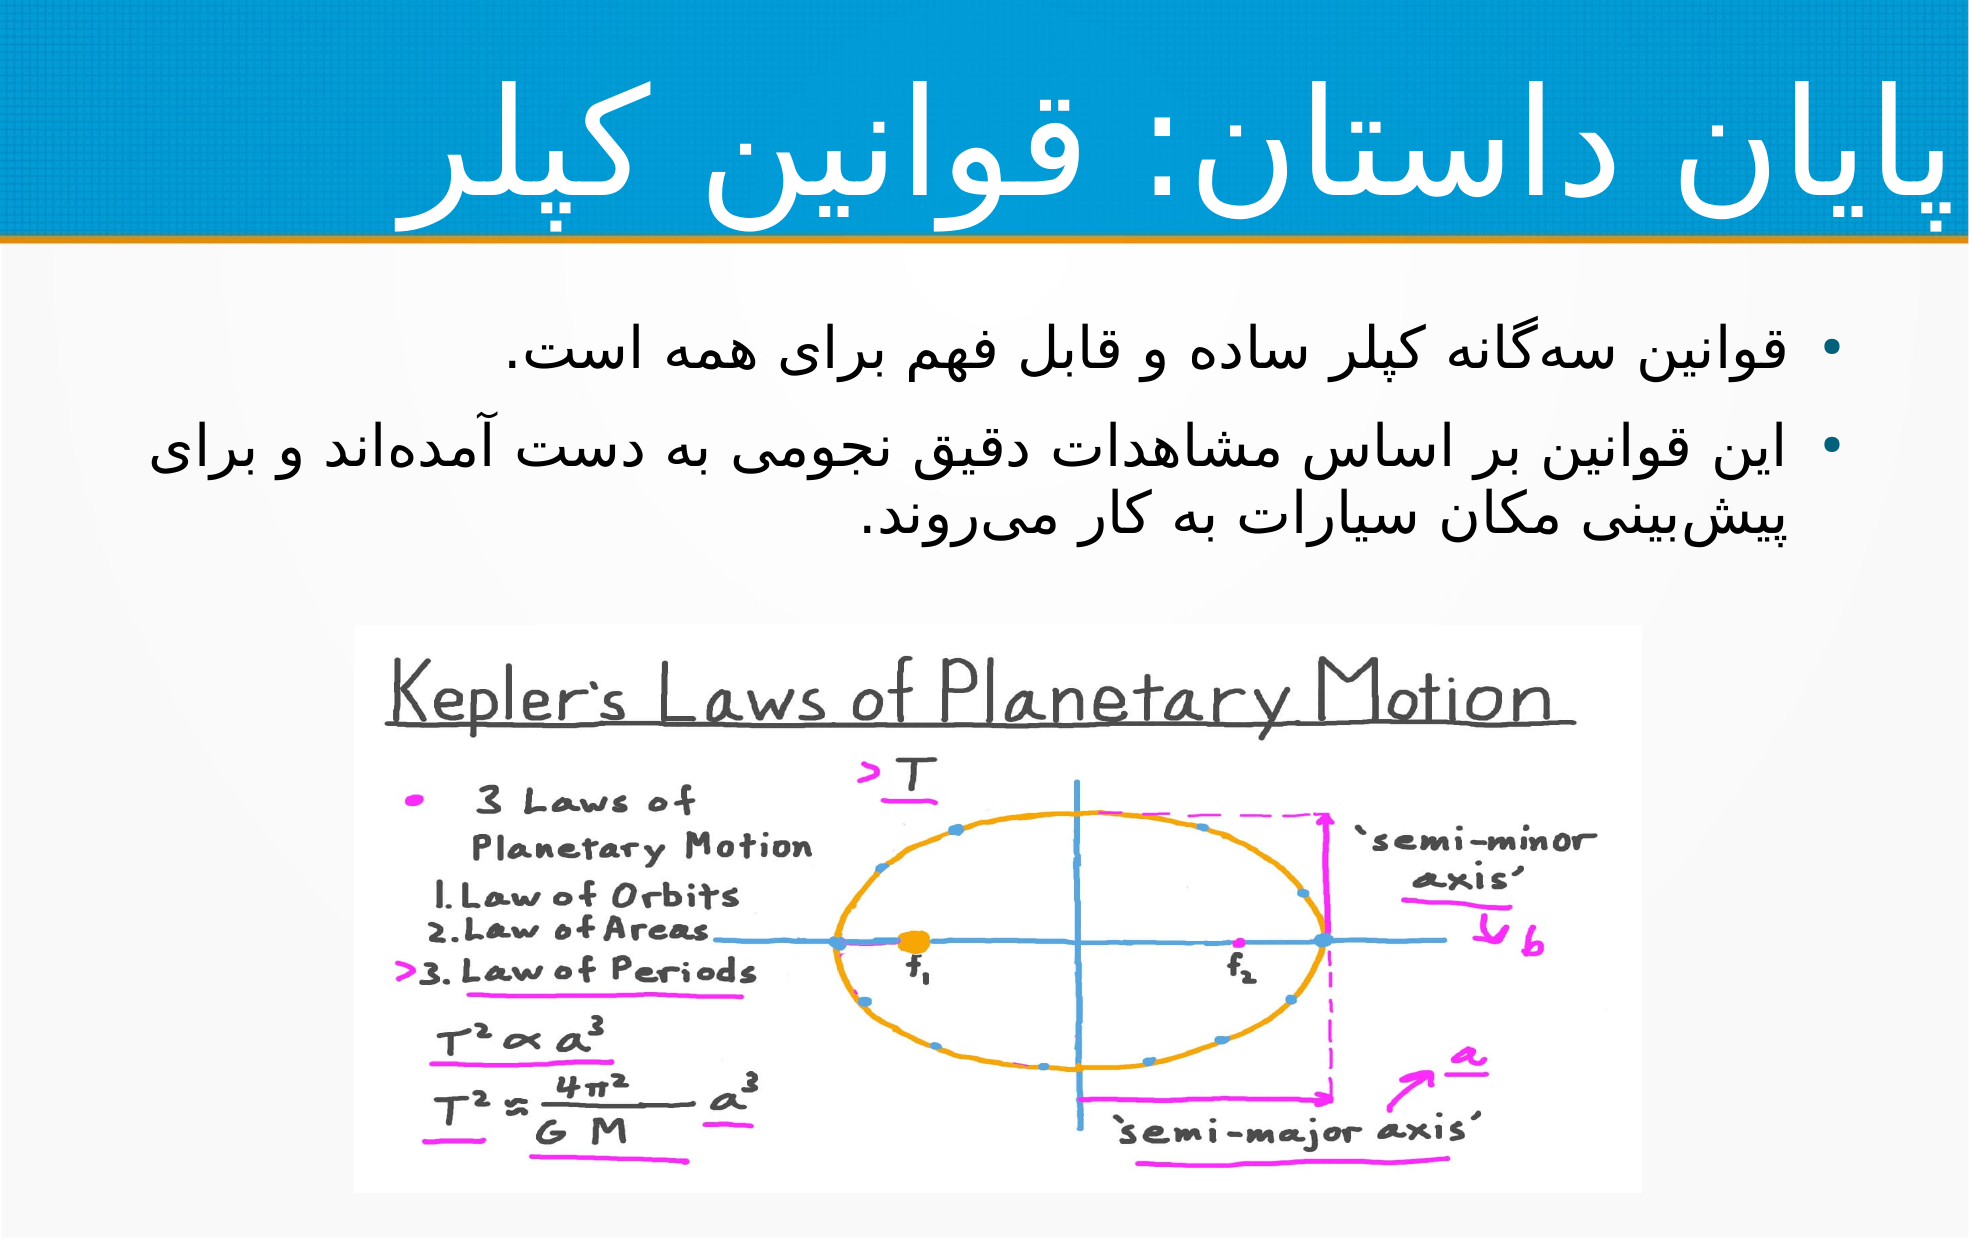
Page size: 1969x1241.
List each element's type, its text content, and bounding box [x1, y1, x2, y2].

picture [0, 233, 1969, 1241]
title پایان داستان: قوانین کپلر [401, 23, 1969, 231]
list قوانین سه‌گانه کپلر ساده و قابل فهم برای همه است. این قوانین بر اساس مشاهدات دقیق نجومی به دست آمده‌اند و برای پیش‌بینی مکان سیارات به کار می‌روند. [98, 315, 1861, 1081]
